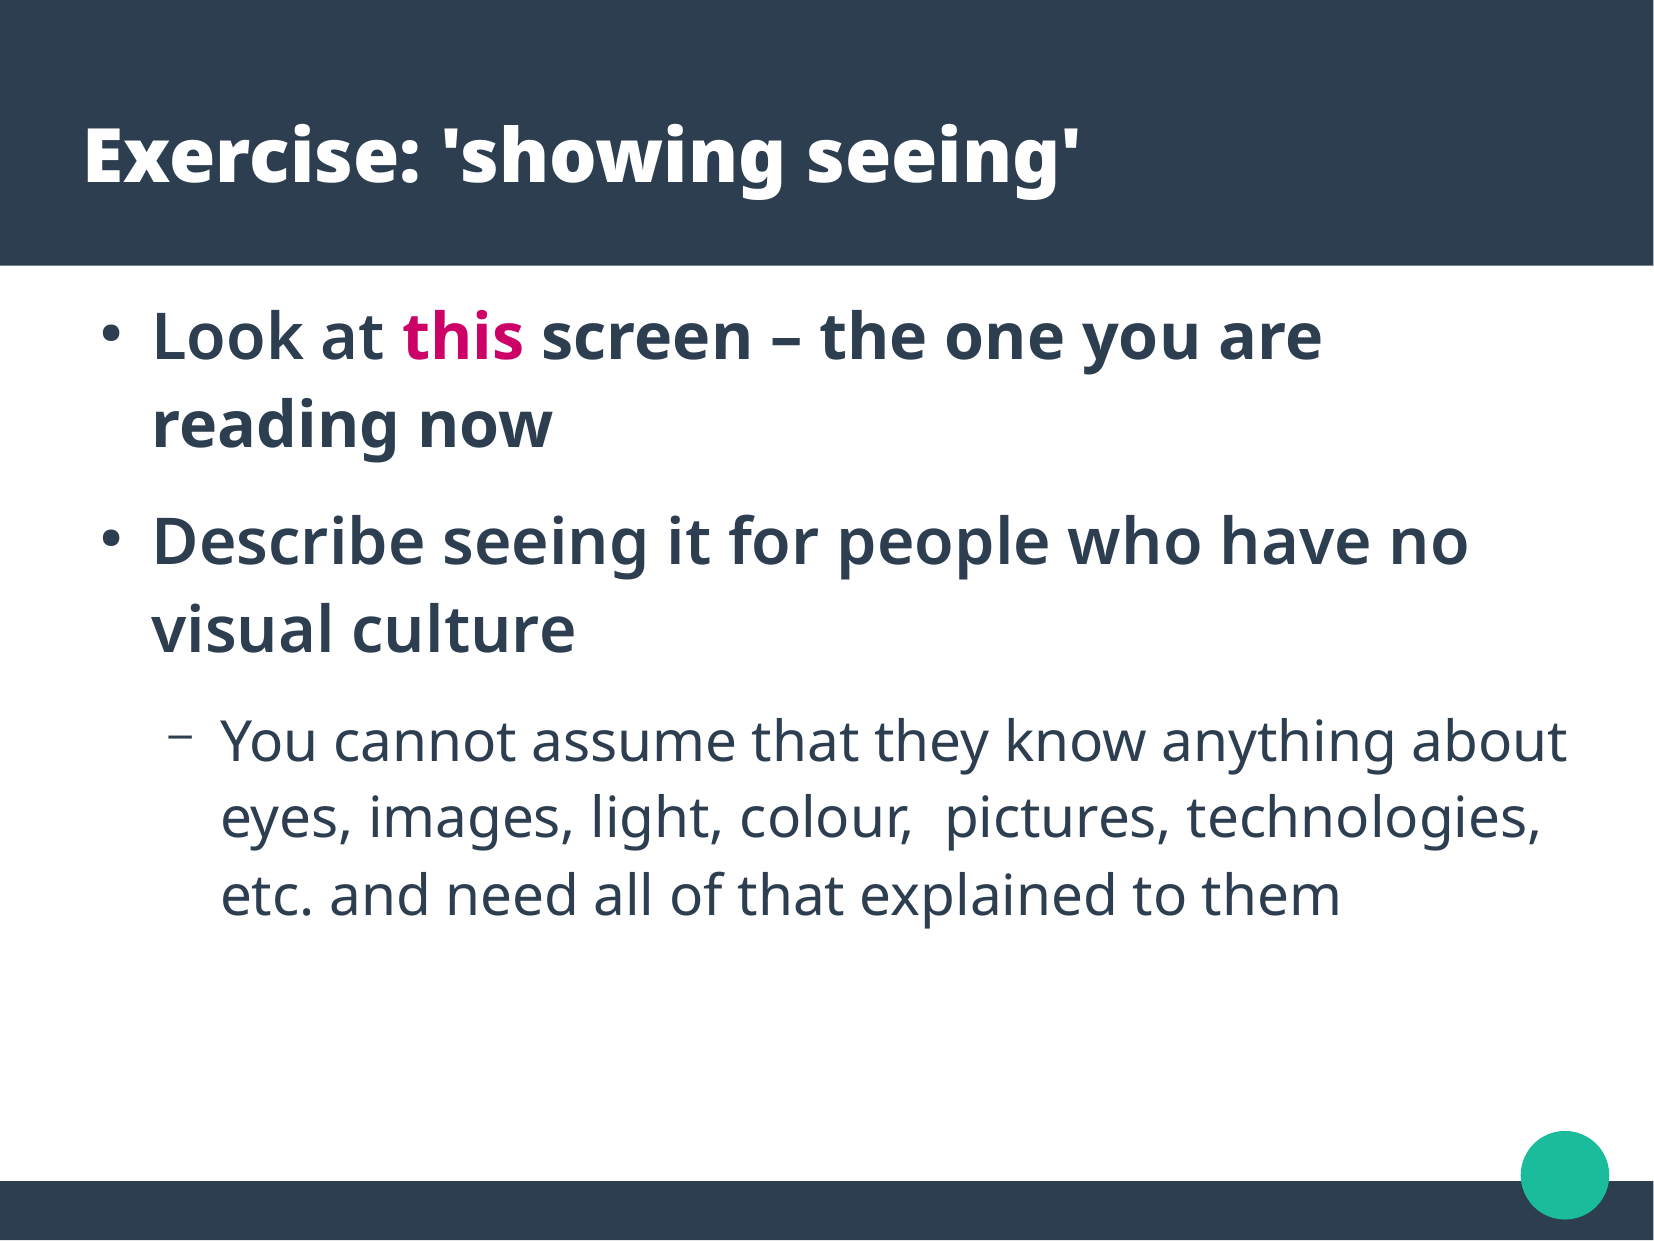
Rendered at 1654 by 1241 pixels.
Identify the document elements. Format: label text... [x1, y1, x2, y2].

title Exercise: 'showing seeing' [82, 49, 1571, 257]
list Look at this screen – the one you are reading now Describe seeing it for people who have no visual culture You cannot assume that they know anything about eyes, images, light, colour, pictures, technologies, etc. and need all of that explained to them [82, 290, 1571, 1010]
